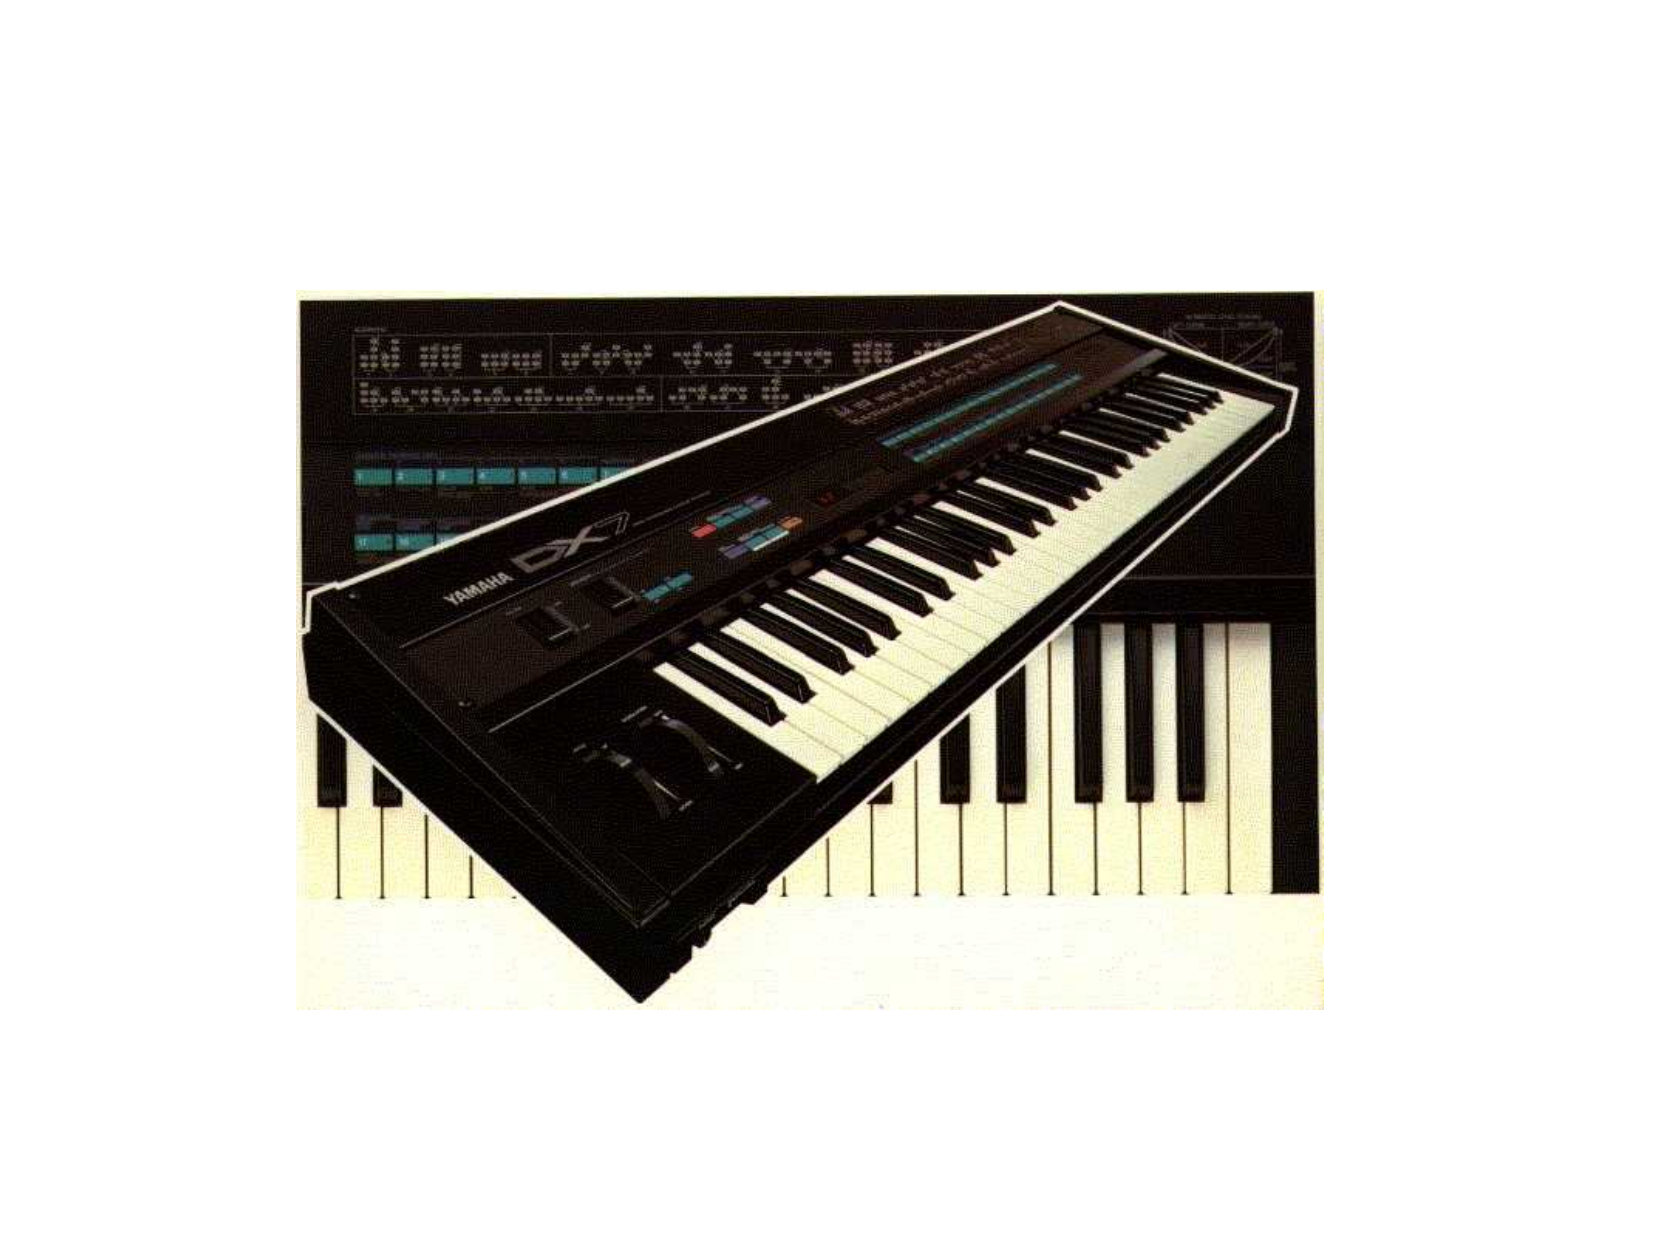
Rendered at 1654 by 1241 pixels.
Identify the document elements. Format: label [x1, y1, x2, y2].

picture [296, 290, 1324, 1010]
